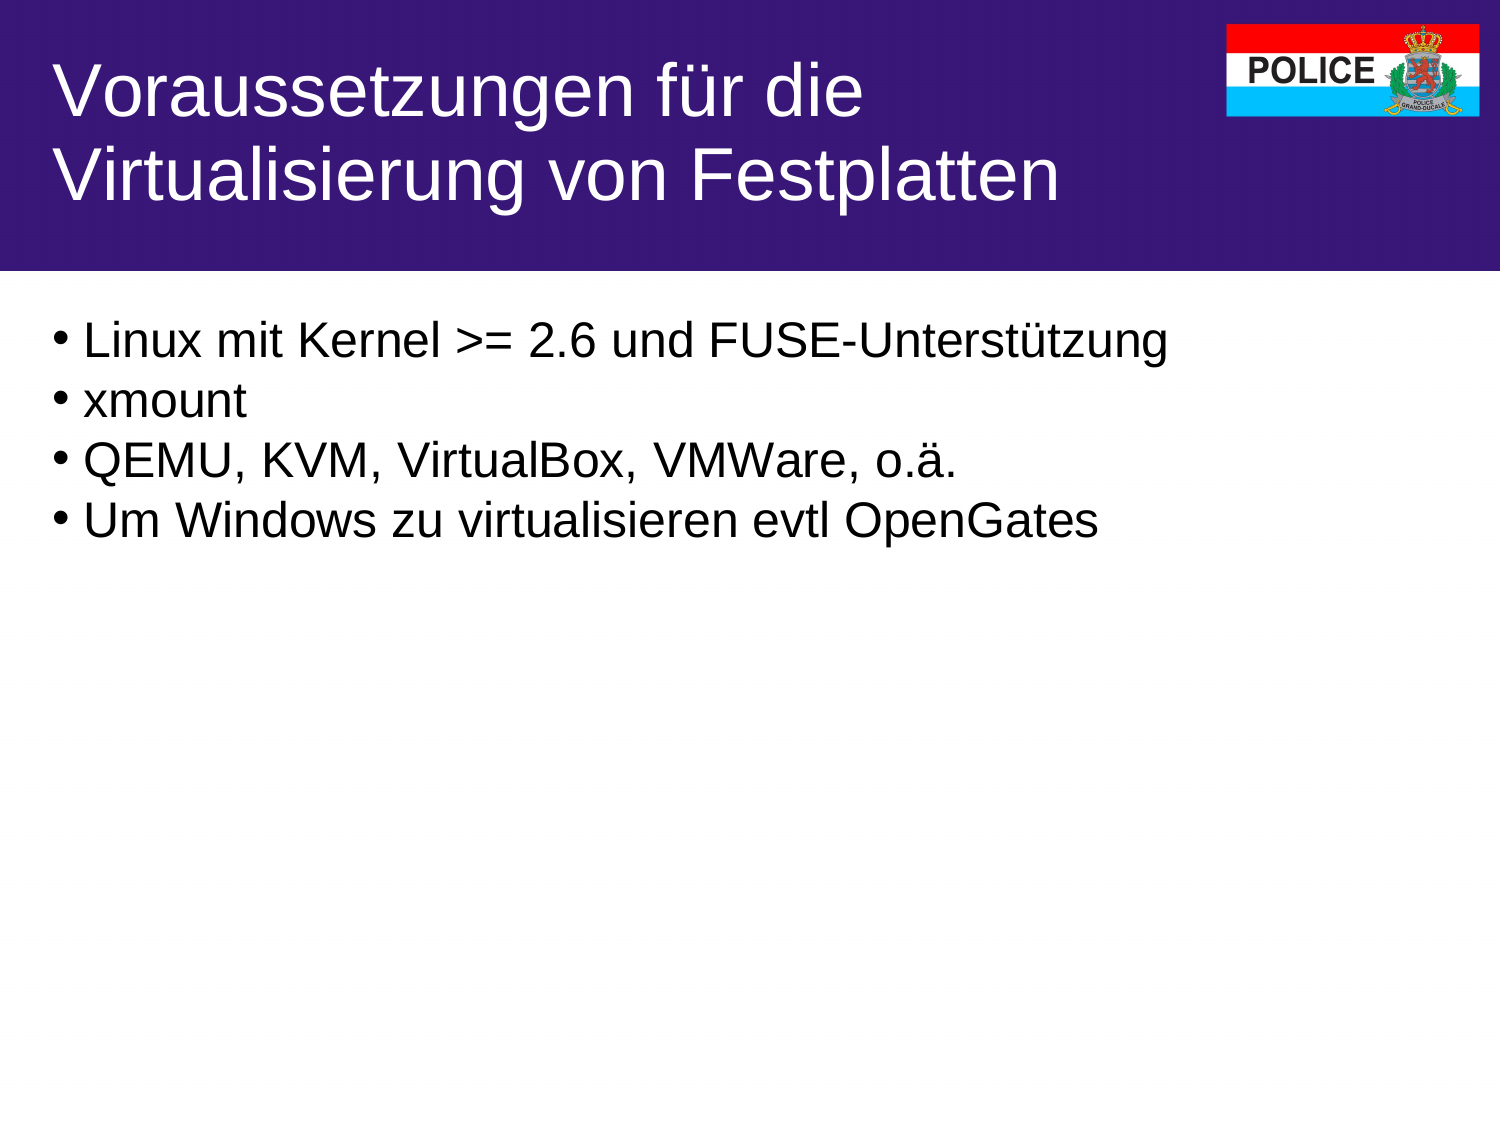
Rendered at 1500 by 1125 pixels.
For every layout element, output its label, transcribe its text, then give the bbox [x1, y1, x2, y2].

text_box Linux mit Kernel >= 2.6 und FUSE-Unterstützung xmount QEMU, KVM, VirtualBox, VMWare, o.ä. Um Windows zu virtualisieren evtl OpenGates [37, 299, 1463, 1051]
title Voraussetzungen für die Virtualisierung von Festplatten [37, 2, 1201, 263]
picture [0, 0, 1500, 1125]
